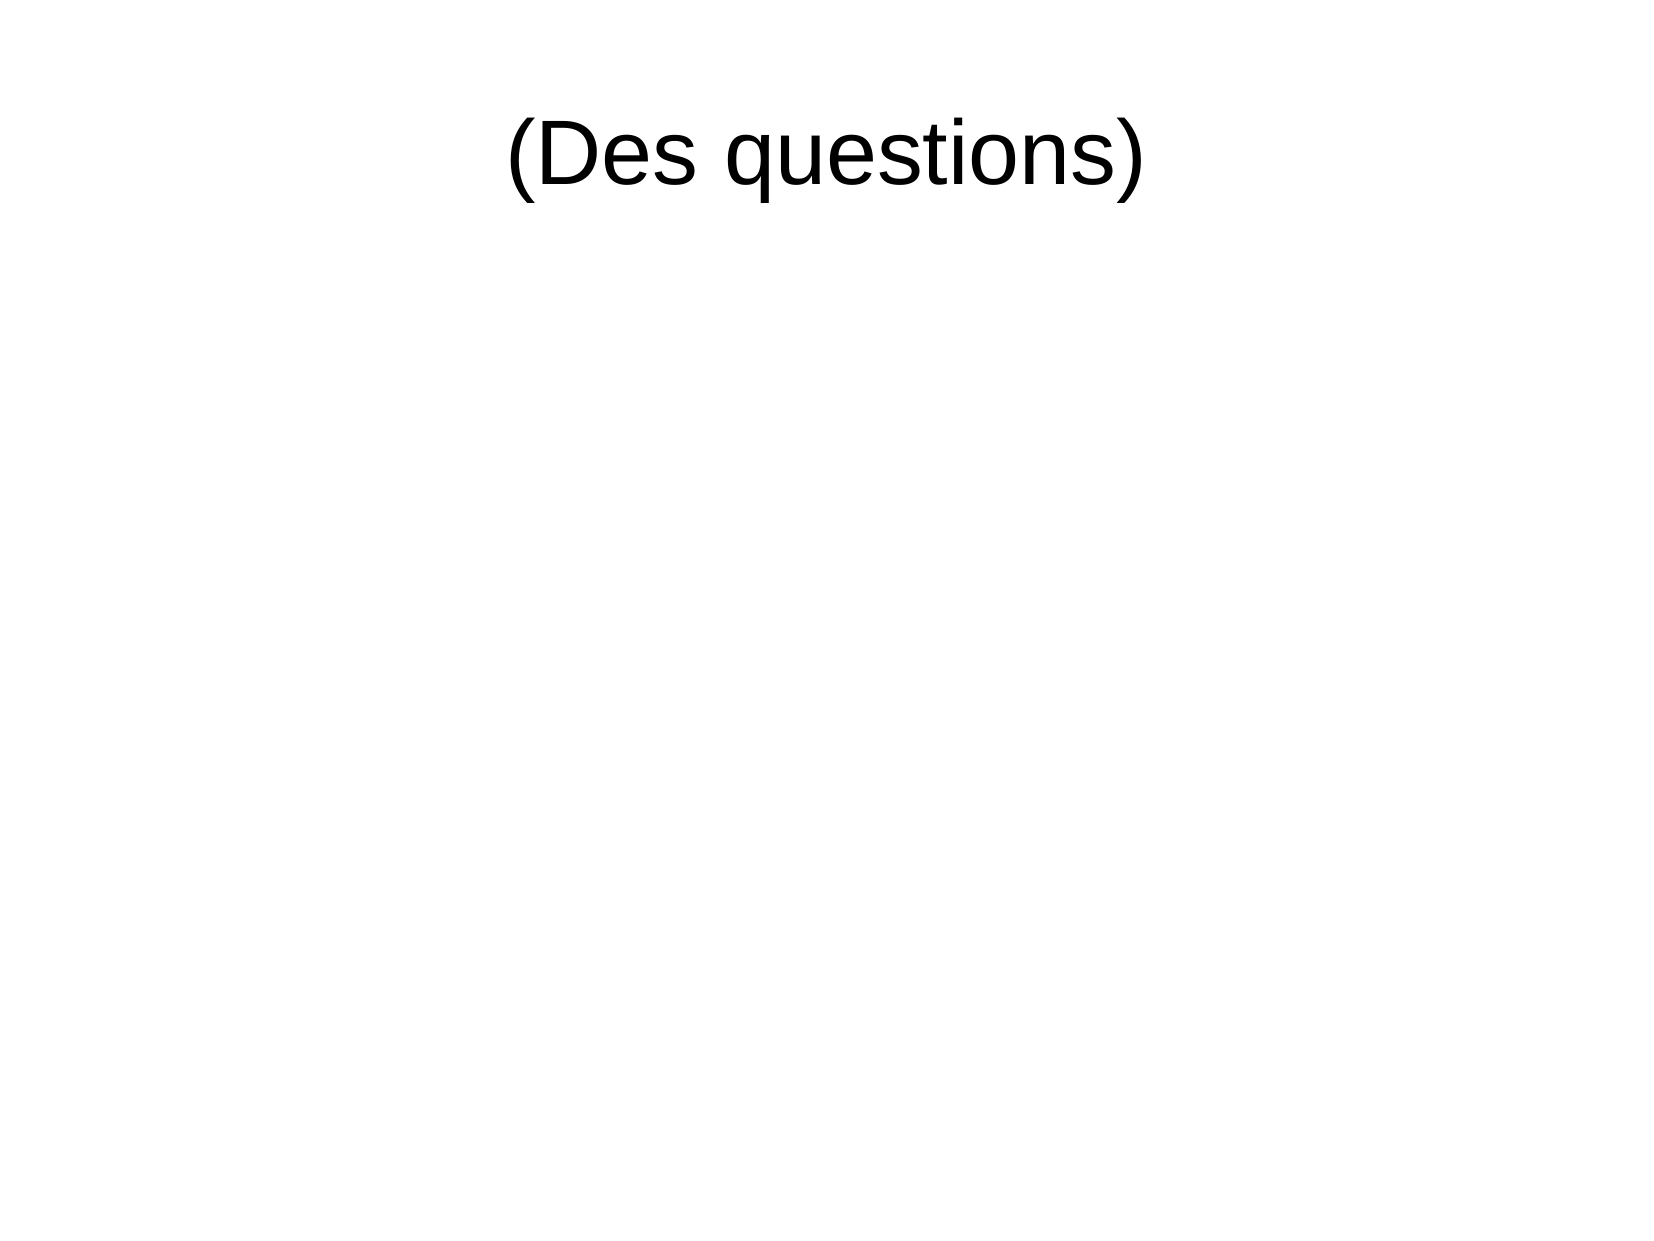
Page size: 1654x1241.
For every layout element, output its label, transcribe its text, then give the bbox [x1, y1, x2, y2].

title (Des questions) [82, 49, 1571, 257]
